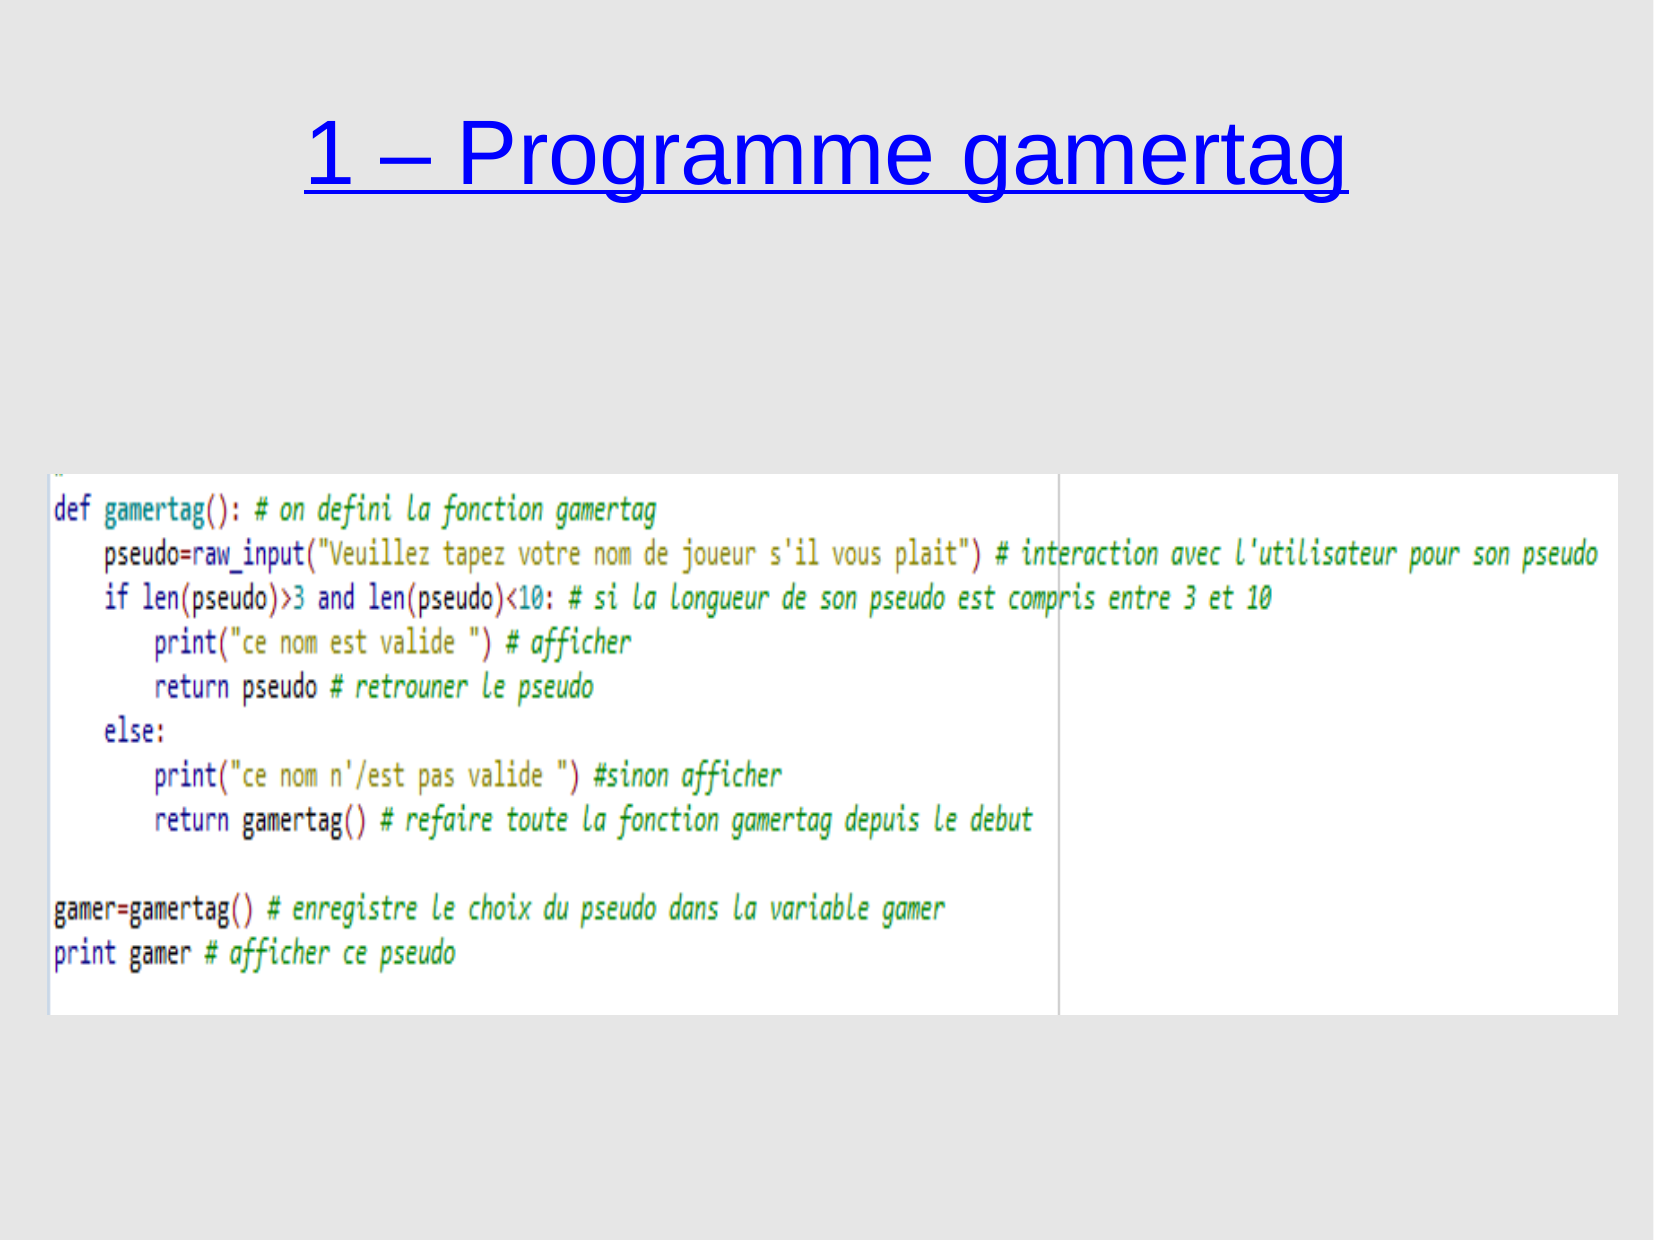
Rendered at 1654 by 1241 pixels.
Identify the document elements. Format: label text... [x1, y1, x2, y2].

picture [47, 474, 1618, 1015]
title 1 – Programme gamertag [82, 49, 1571, 257]
